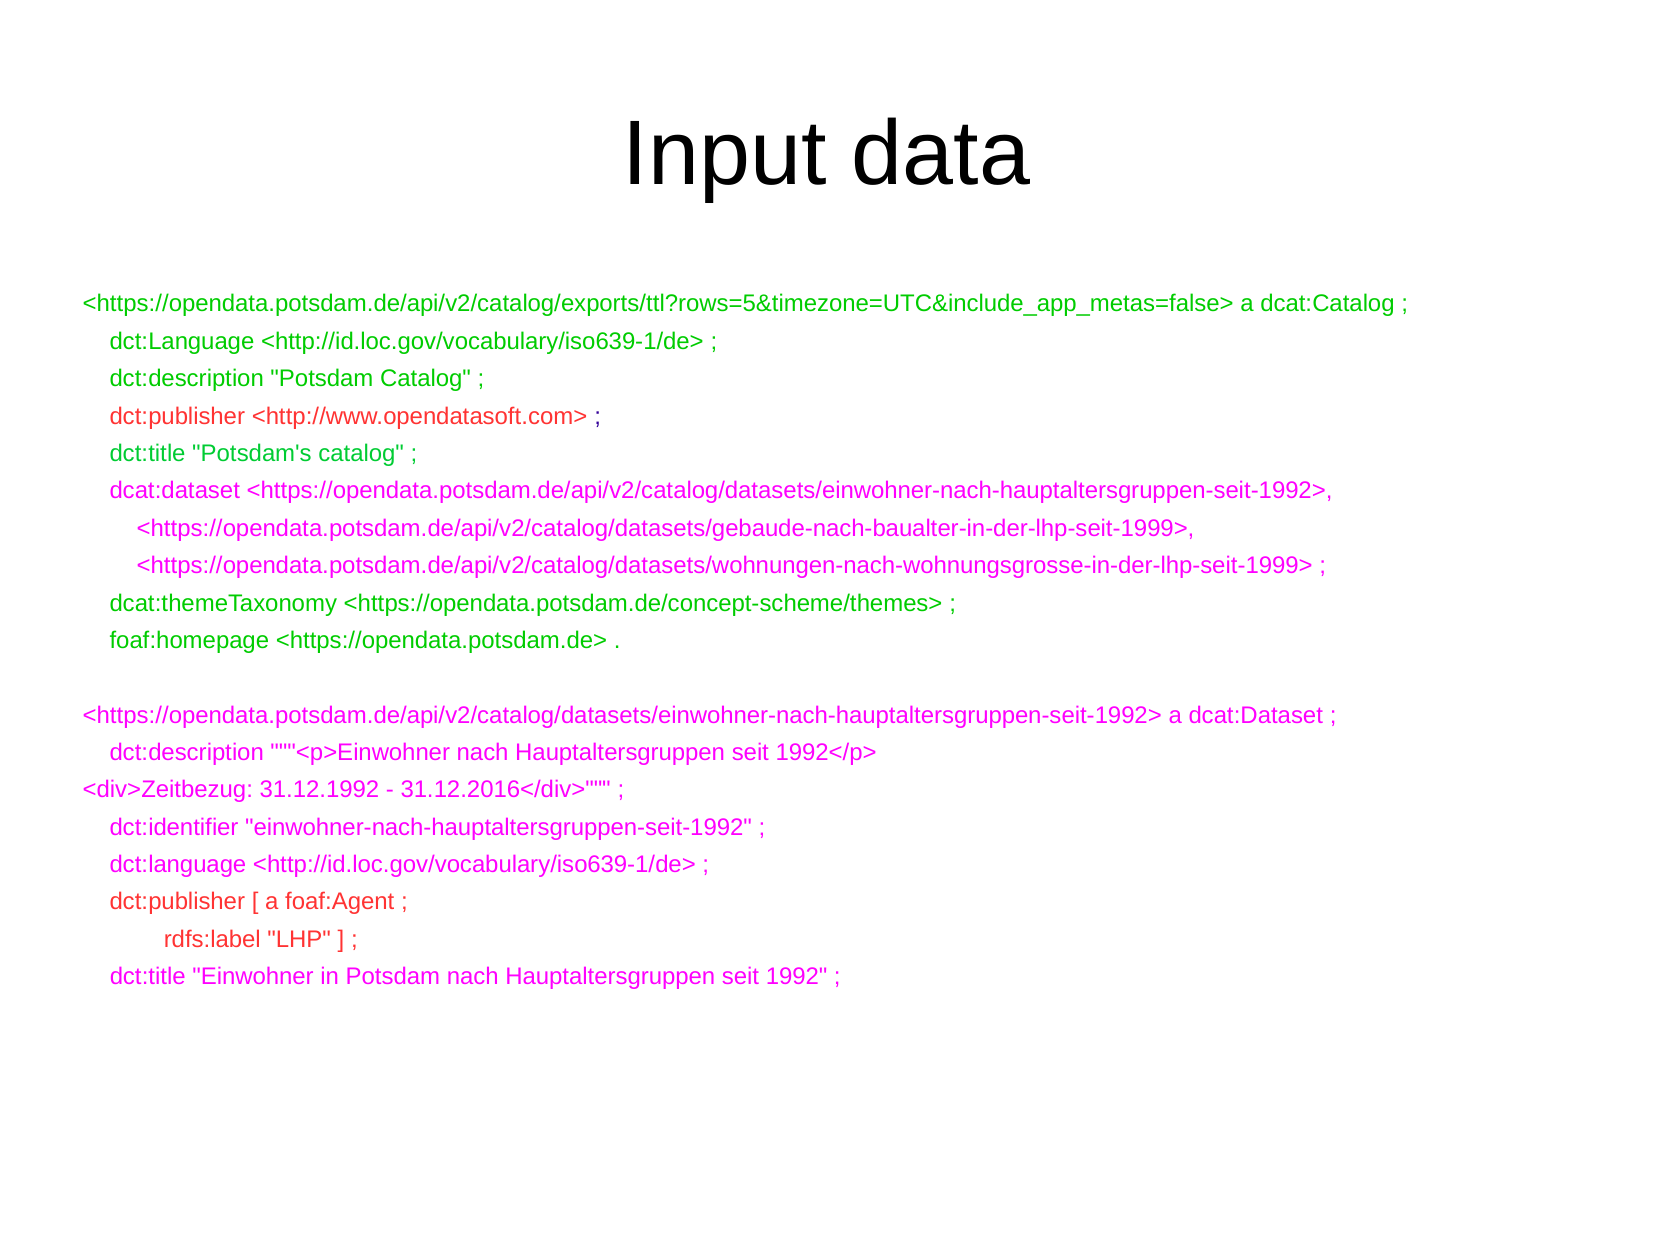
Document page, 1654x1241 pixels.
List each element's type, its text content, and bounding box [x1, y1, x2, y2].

title Input data [82, 49, 1571, 257]
list <https://opendata.potsdam.de/api/v2/catalog/exports/ttl?rows=5&timezone=UTC&include_app_metas=false> a dcat:Catalog ; dct:Language <http://id.loc.gov/vocabulary/iso639-1/de> ; dct:description "Potsdam Catalog" ; dct:publisher <http://www.opendatasoft.com> ; dct:title "Potsdam's catalog" ; dcat:dataset <https://opendata.potsdam.de/api/v2/catalog/datasets/einwohner-nach-hauptaltersgruppen-seit-1992>, <https://opendata.potsdam.de/api/v2/catalog/datasets/gebaude-nach-baualter-in-der-lhp-seit-1999>, <https://opendata.potsdam.de/api/v2/catalog/datasets/wohnungen-nach-wohnungsgrosse-in-der-lhp-seit-1999> ; dcat:themeTaxonomy <https://opendata.potsdam.de/concept-scheme/themes> ; foaf:homepage <https://opendata.potsdam.de> . <https://opendata.potsdam.de/api/v2/catalog/datasets/einwohner-nach-hauptaltersgruppen-seit-1992> a dcat:Dataset ; dct:description """<p>Einwohner nach Hauptaltersgruppen seit 1992</p> <div>Zeitbezug: 31.12.1992 - 31.12.2016</div>""" ; dct:identifier "einwohner-nach-hauptaltersgruppen-seit-1992" ; dct:language <http://id.loc.gov/vocabulary/iso639-1/de> ; dct:publisher [ a foaf:Agent ; rdfs:label "LHP" ] ; dct:title "Einwohner in Potsdam nach Hauptaltersgruppen seit 1992" ; [82, 290, 1571, 1010]
